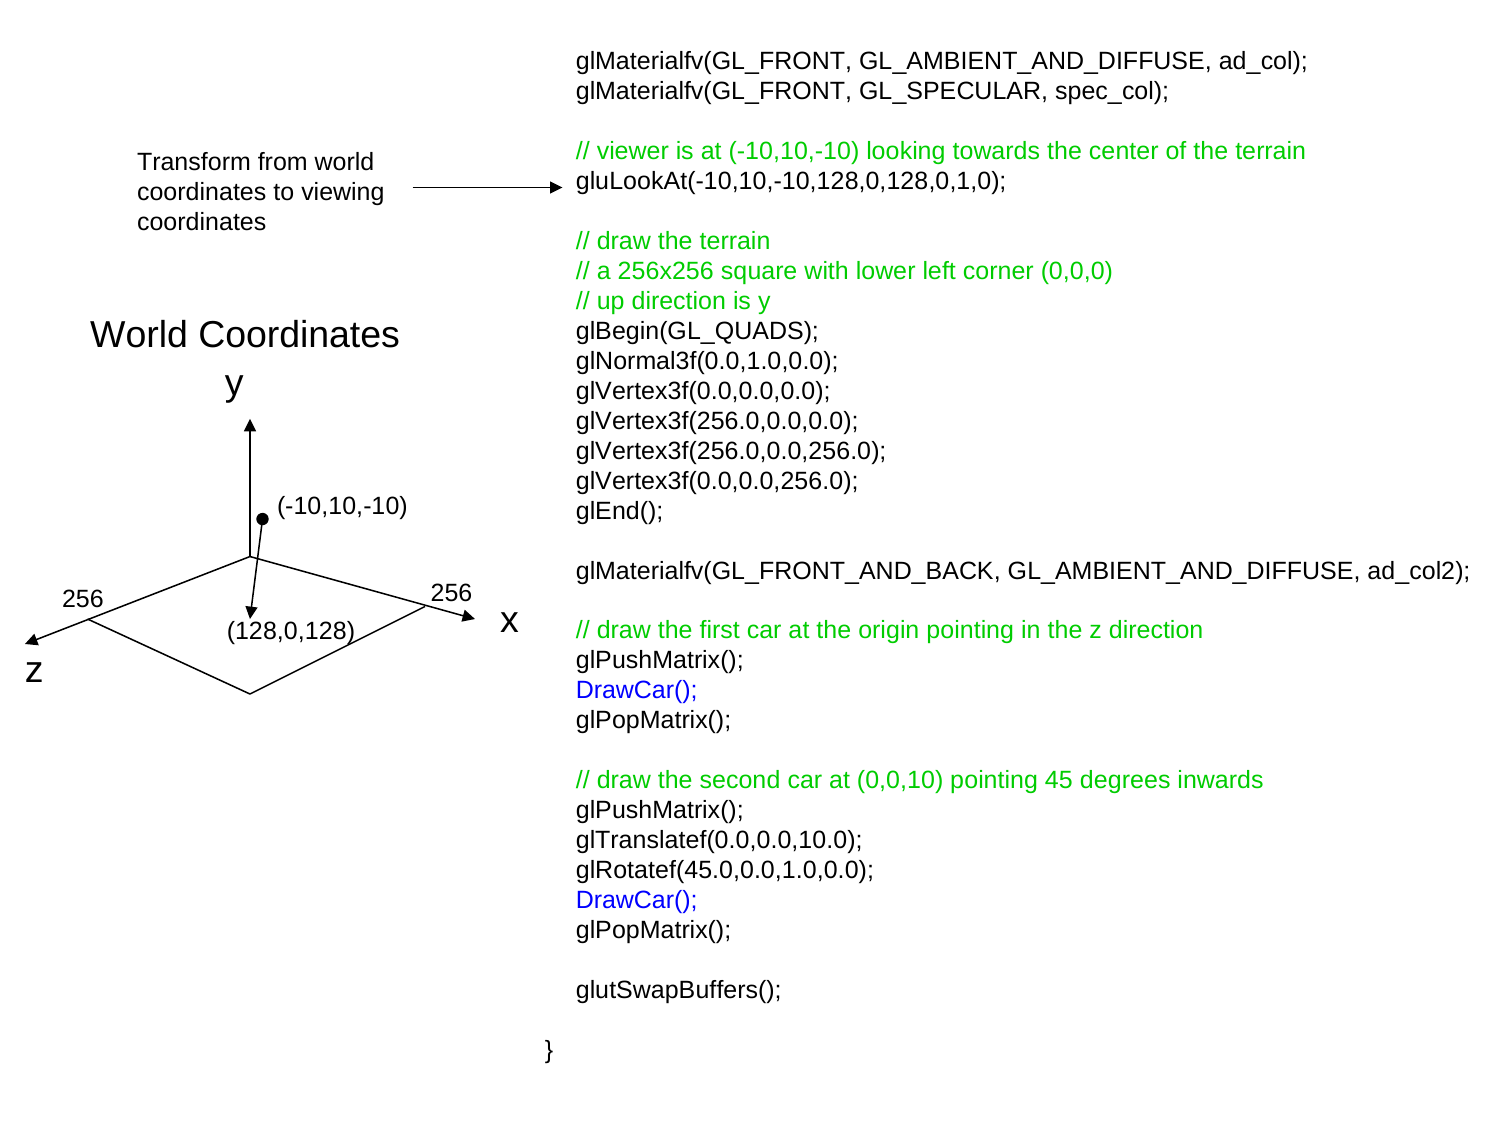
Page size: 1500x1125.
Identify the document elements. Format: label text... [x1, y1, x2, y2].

text_box z [10, 637, 59, 698]
text_box glMaterialfv(GL_FRONT, GL_AMBIENT_AND_DIFFUSE, ad_col); glMaterialfv(GL_FRONT, GL_SPECULAR, spec_col); // viewer is at (-10,10,-10) looking towards the center of the terrain gluLookAt(-10,10,-10,128,0,128,0,1,0); // draw the terrain // a 256x256 square with lower left corner (0,0,0) // up direction is y glBegin(GL_QUADS); glNormal3f(0.0,1.0,0.0); glVertex3f(0.0,0.0,0.0); glVertex3f(256.0,0.0,0.0); glVertex3f(256.0,0.0,256.0); glVertex3f(0.0,0.0,256.0); glEnd(); glMaterialfv(GL_FRONT_AND_BACK, GL_AMBIENT_AND_DIFFUSE, ad_col2); // draw the first car at the origin pointing in the z direction glPushMatrix(); DrawCar(); glPopMatrix(); // draw the second car at (0,0,10) pointing 45 degrees inwards glPushMatrix(); glTranslatef(0.0,0.0,10.0); glRotatef(45.0,0.0,1.0,0.0); DrawCar(); glPopMatrix(); glutSwapBuffers(); } [411, 37, 1488, 1071]
text_box (-10,10,-10) [262, 481, 424, 527]
text_box (128,0,128) [212, 606, 371, 652]
text_box y [210, 349, 259, 411]
text_box 256 [415, 568, 488, 615]
text_box World Coordinates [75, 302, 415, 363]
text_box 256 [47, 574, 120, 620]
text_box Transform from world coordinates to viewing coordinates [122, 137, 413, 243]
text_box x [485, 587, 534, 648]
